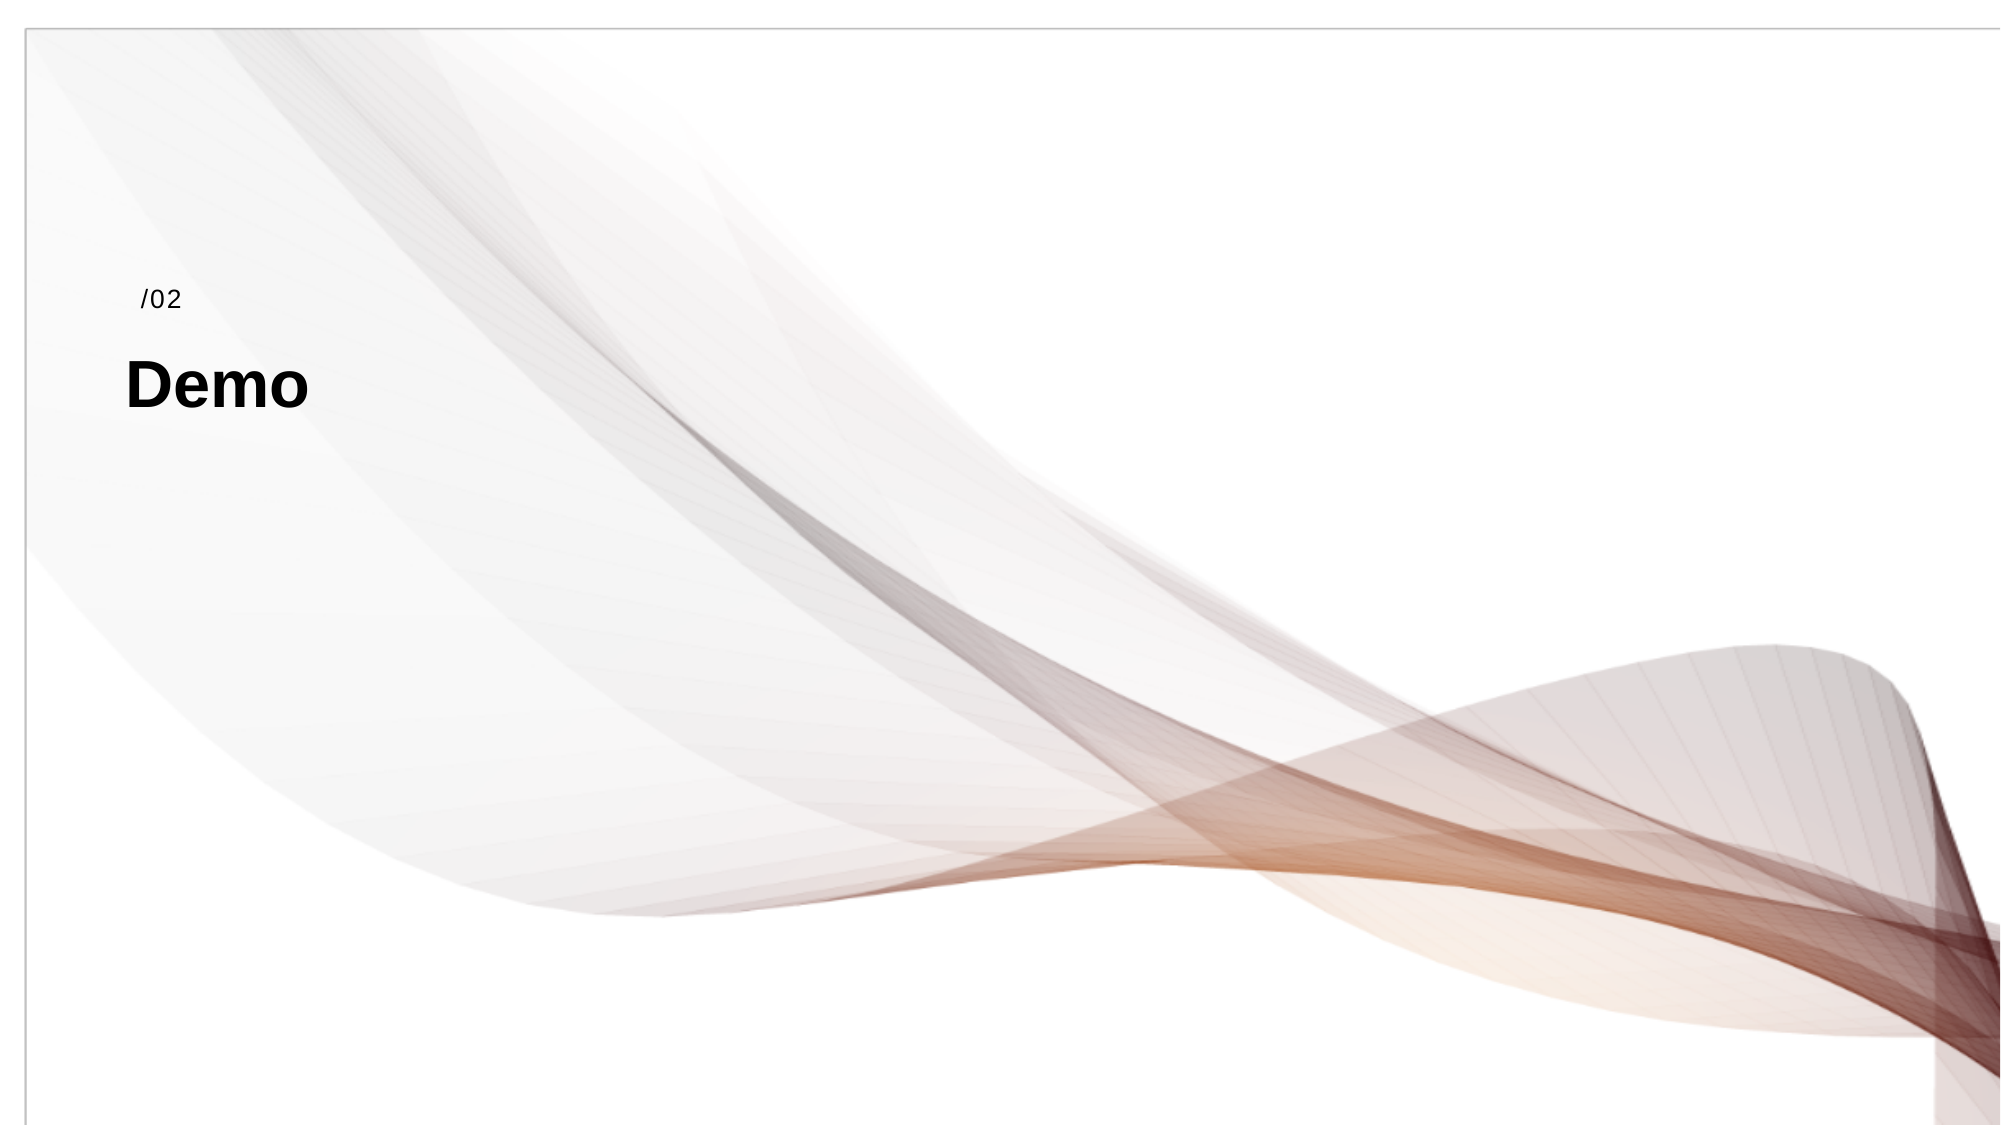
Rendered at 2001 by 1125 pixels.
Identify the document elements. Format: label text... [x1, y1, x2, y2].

title Demo [109, 326, 847, 435]
picture [0, 0, 1998, 1125]
text_box /02 [125, 278, 197, 330]
